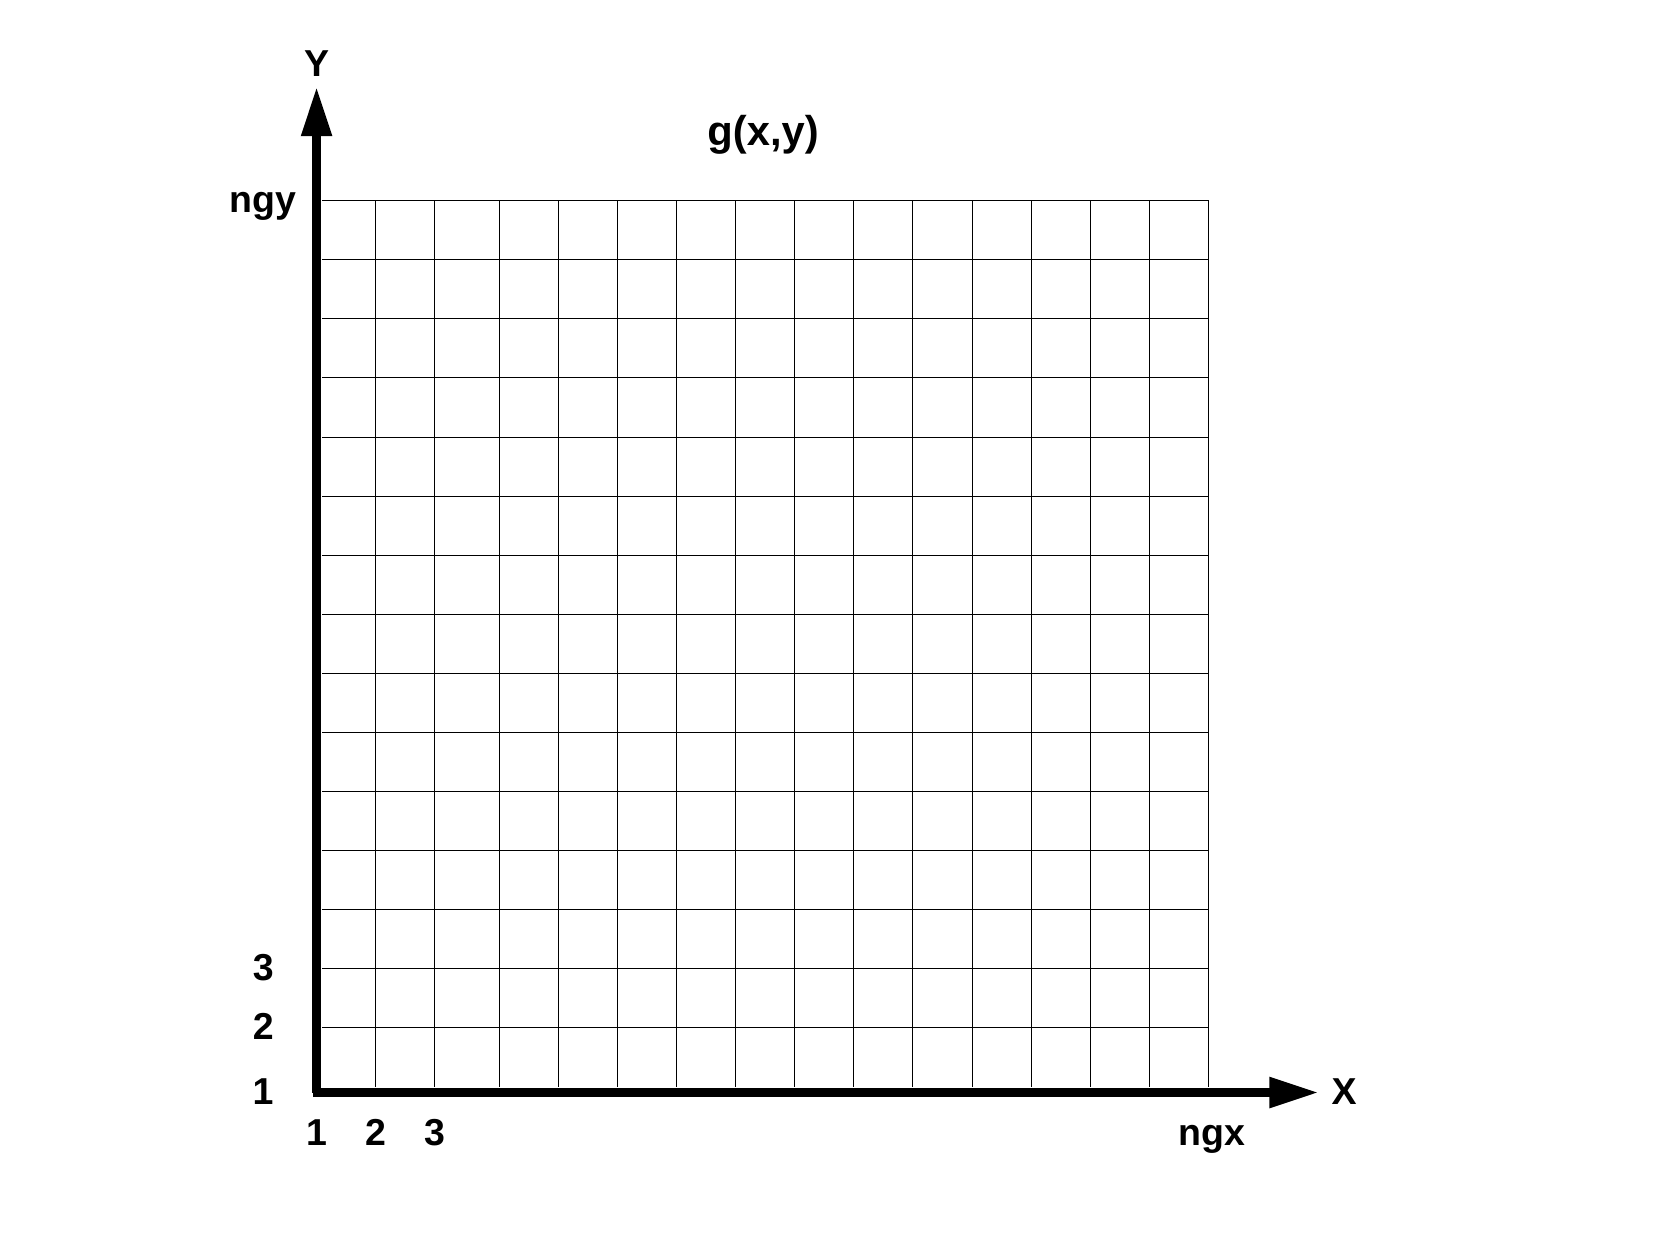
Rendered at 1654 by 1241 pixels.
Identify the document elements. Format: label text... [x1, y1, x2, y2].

text_box 1 [291, 1104, 350, 1162]
text_box 3 [238, 938, 299, 996]
text_box Y [289, 35, 345, 93]
text_box ngy [214, 171, 322, 229]
text_box X [1316, 1062, 1383, 1120]
text_box g(x,y) [692, 100, 841, 163]
text_box 2 [350, 1104, 409, 1162]
text_box 3 [409, 1104, 471, 1162]
text_box ngx [1163, 1104, 1271, 1162]
text_box 2 [238, 998, 299, 1055]
text_box 1 [237, 1062, 299, 1120]
